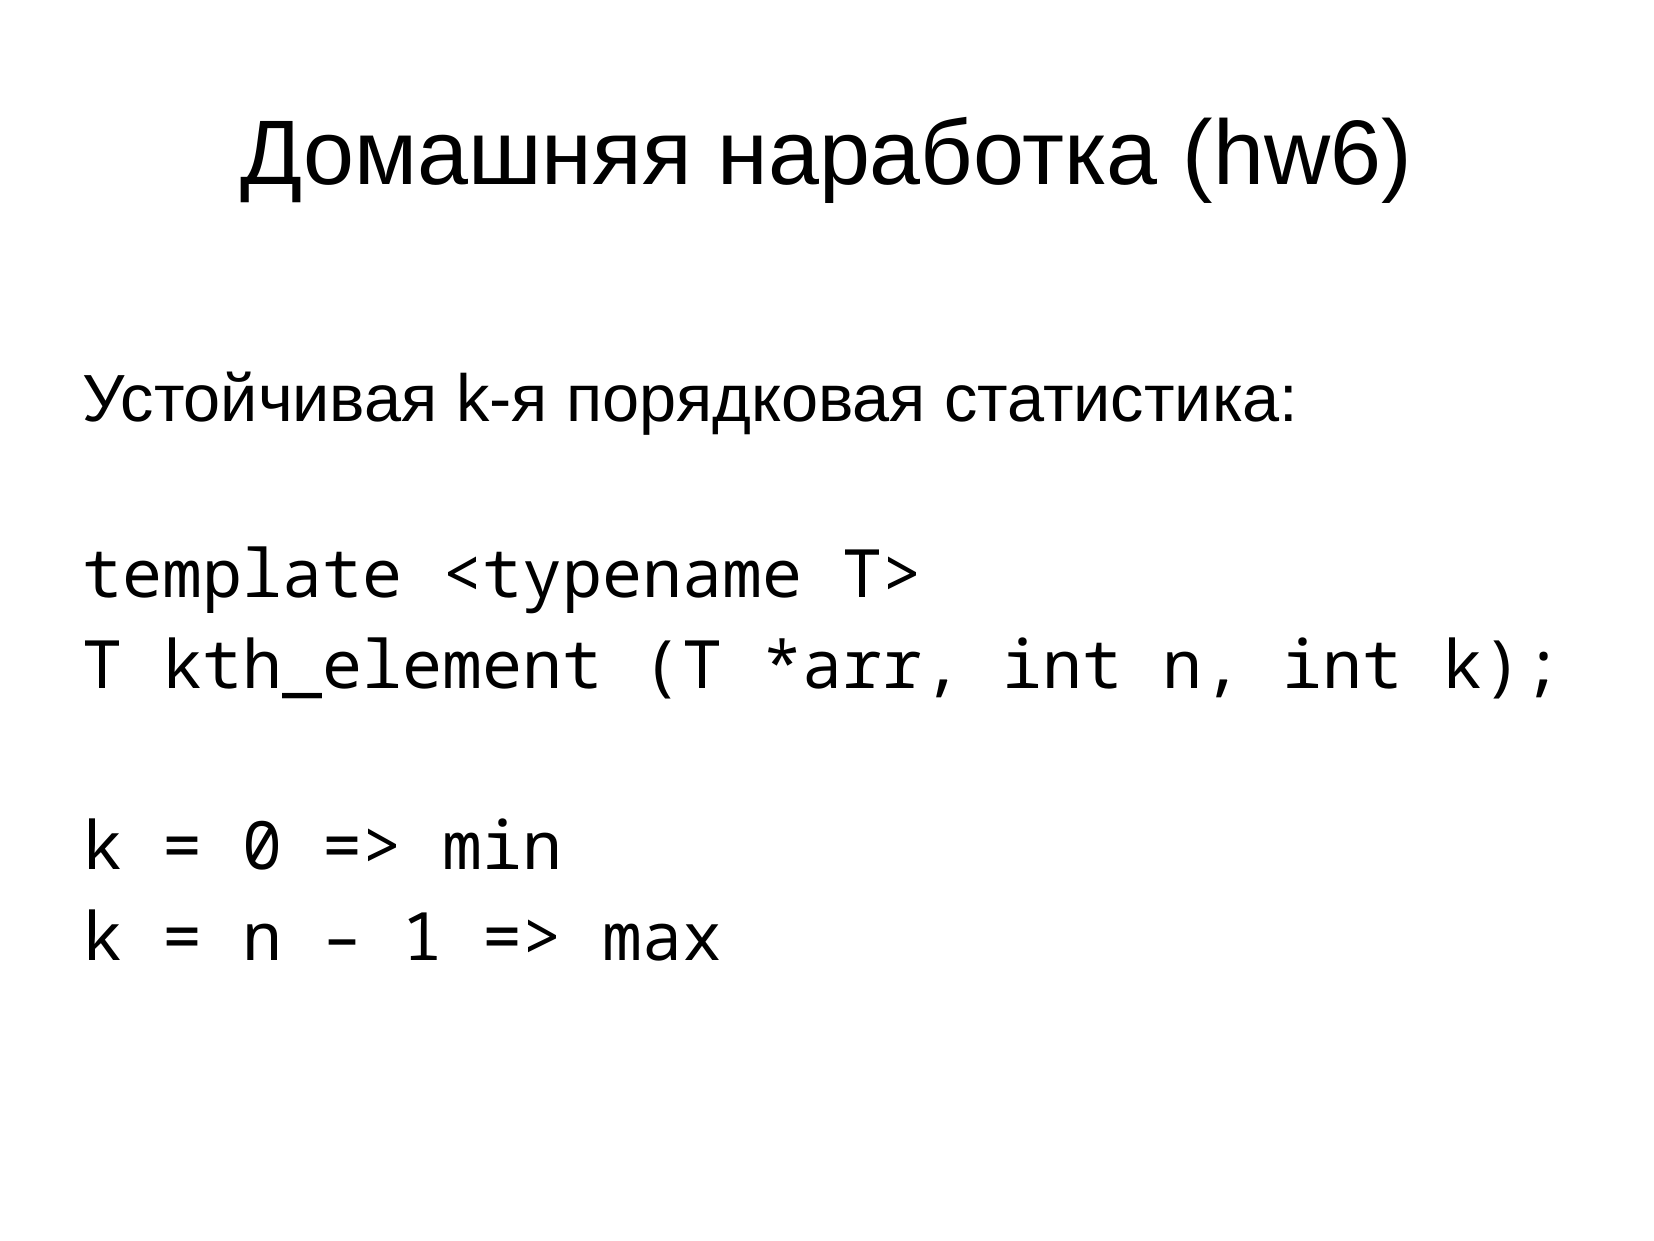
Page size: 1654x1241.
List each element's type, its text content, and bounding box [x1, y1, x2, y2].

title Домашняя наработка (hw6) [82, 49, 1571, 257]
subtitle Устойчивая k-я порядковая статистика: template <typename T> T kth_element (T *arr, int n, int k); k = 0 => min k = n – 1 => max [82, 310, 1571, 1031]
